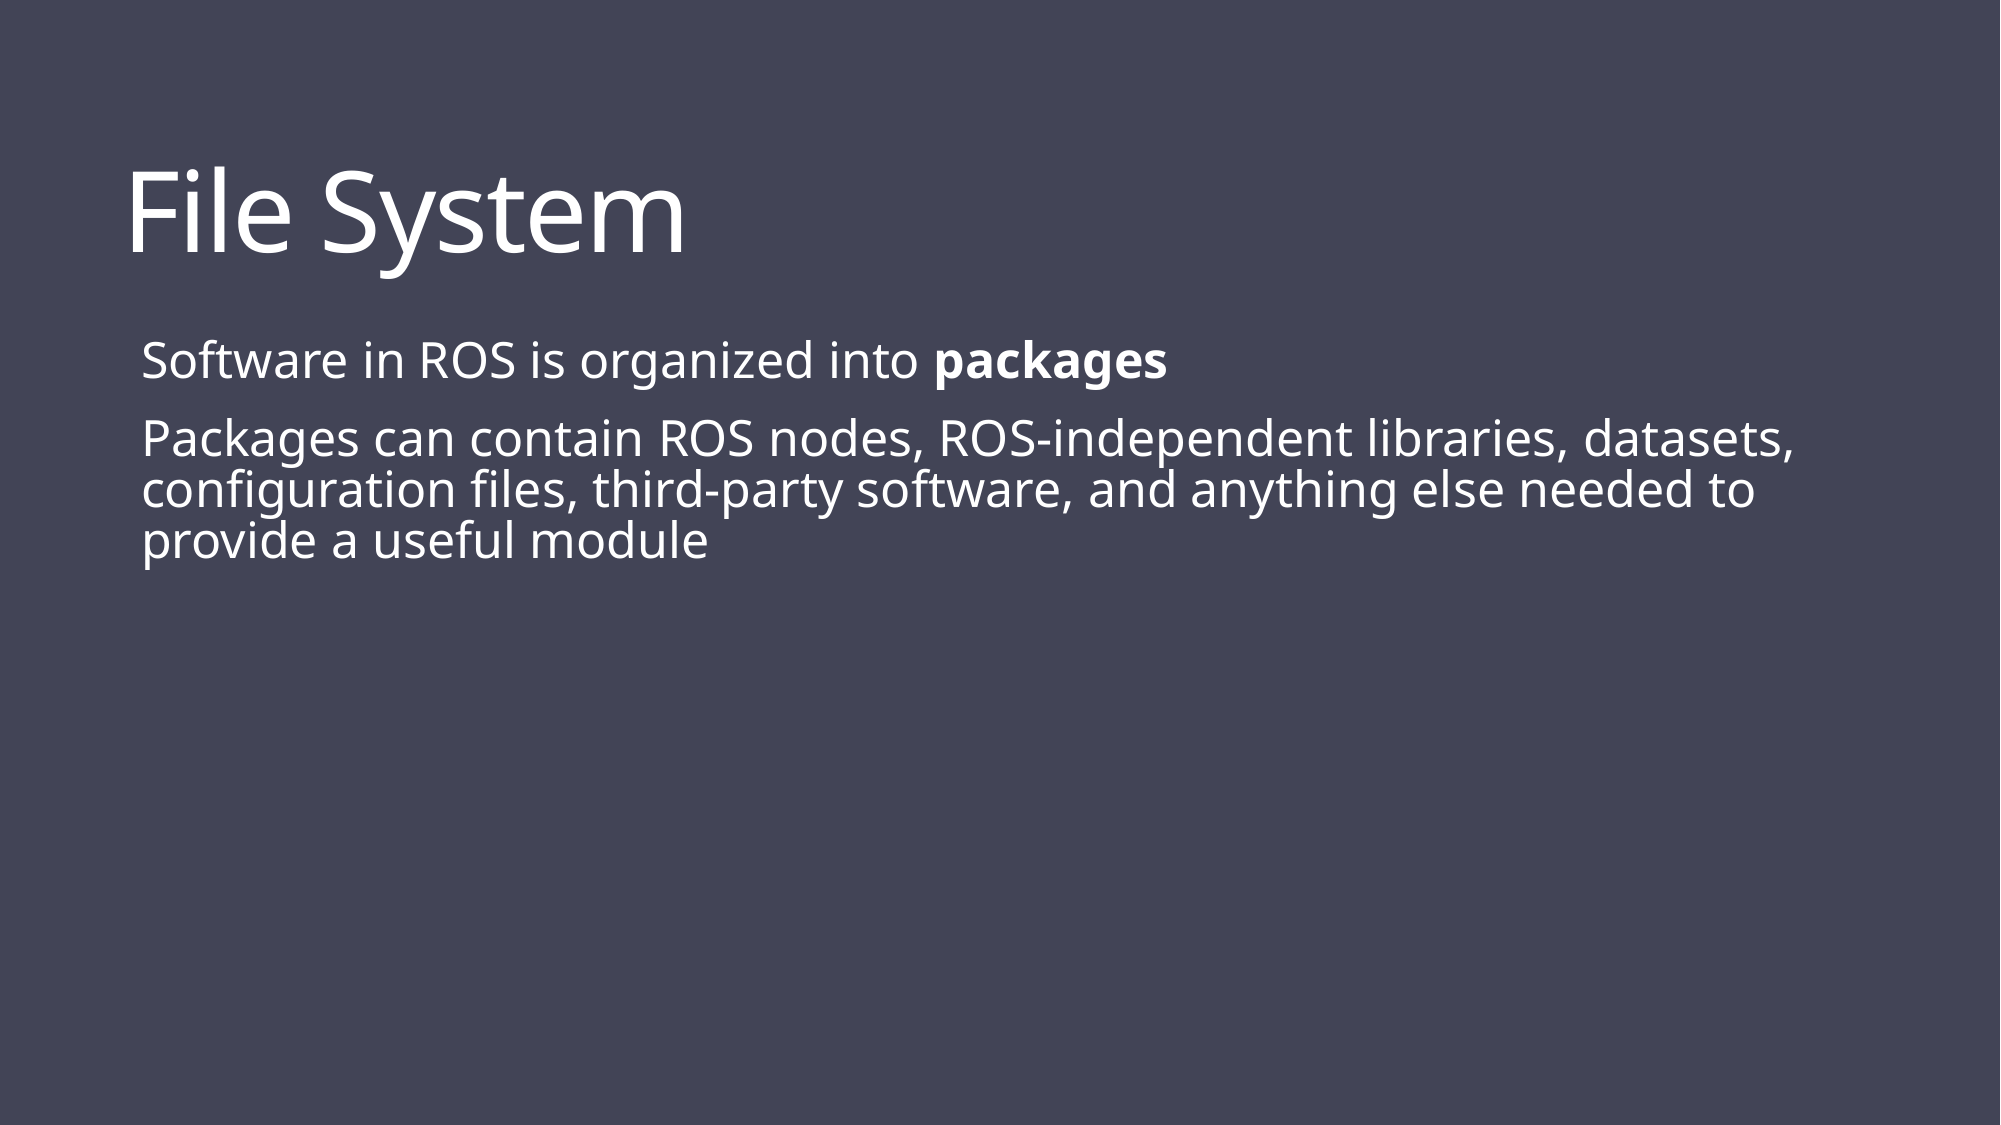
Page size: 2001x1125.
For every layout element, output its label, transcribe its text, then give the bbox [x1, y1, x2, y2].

list Software in ROS is organized into packages Packages can contain ROS nodes, ROS-independent libraries, datasets, configuration files, third-party software, and anything else needed to provide a useful module [111, 329, 1876, 948]
title File System [107, 81, 1875, 354]
